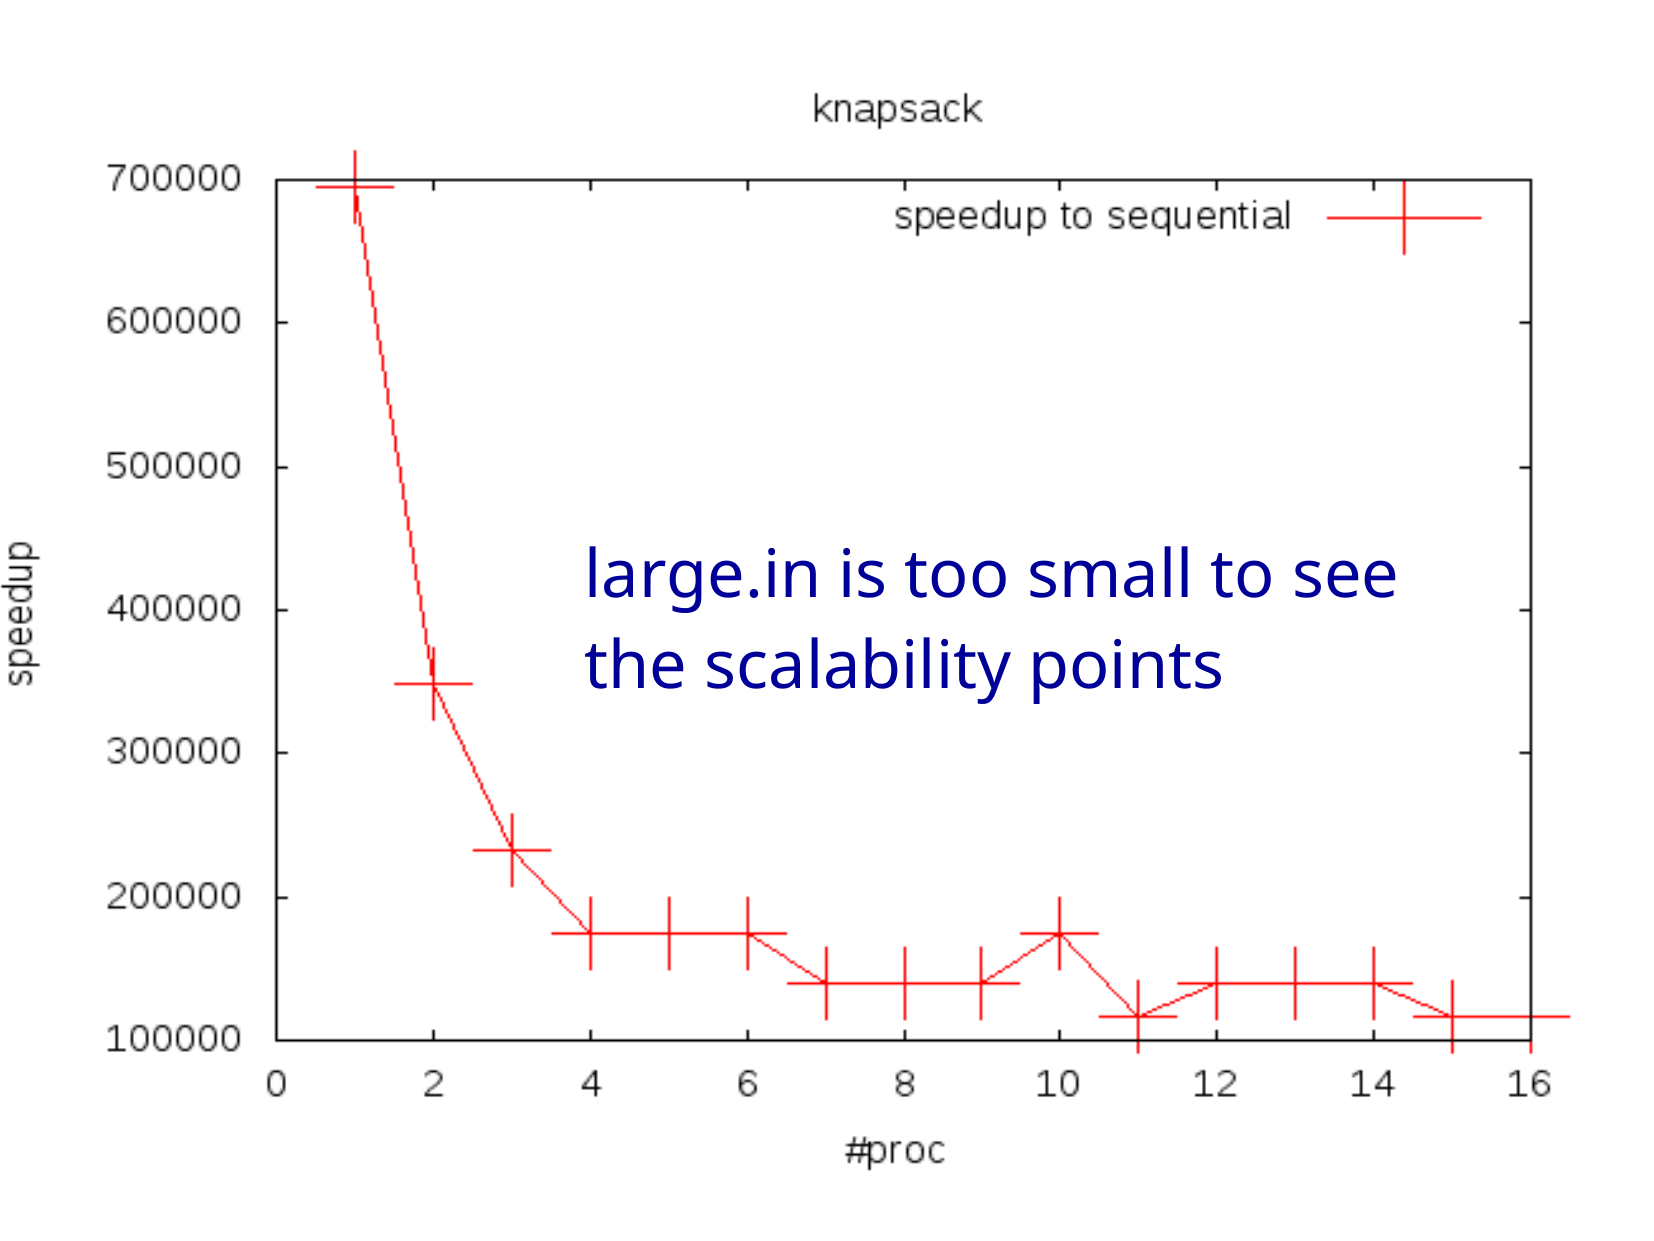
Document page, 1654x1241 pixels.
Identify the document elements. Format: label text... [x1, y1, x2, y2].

text_box large.in is too small to see the scalability points [570, 519, 1441, 796]
picture [0, 44, 1609, 1185]
